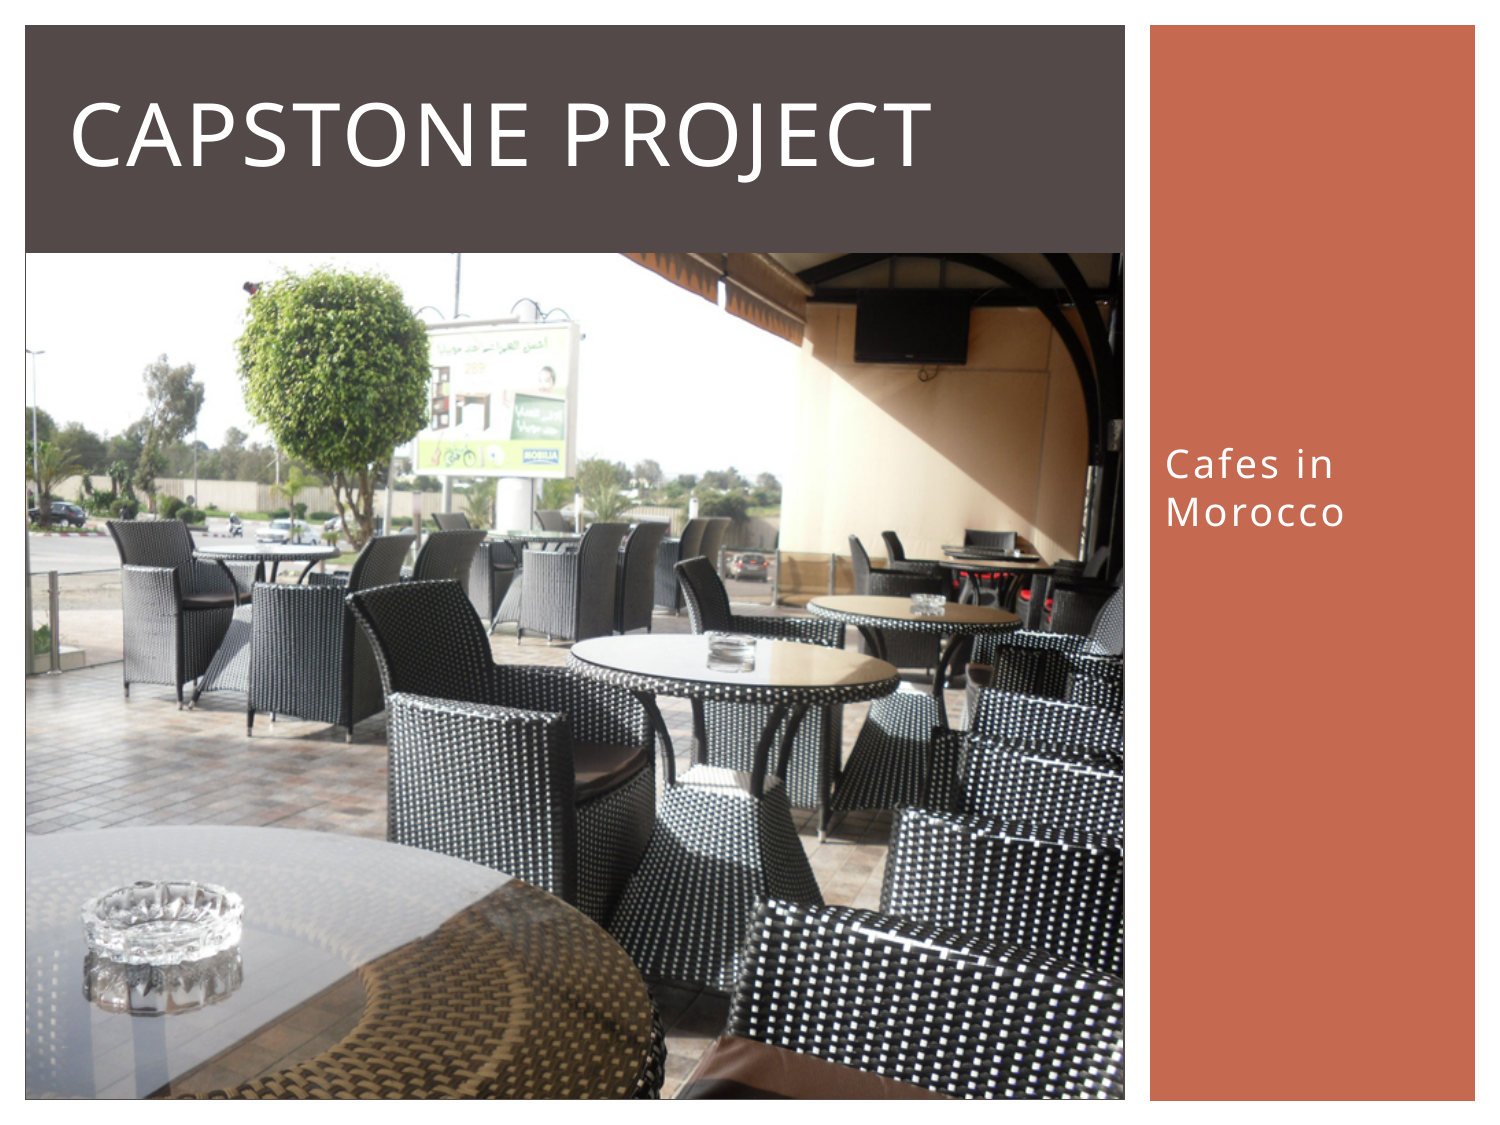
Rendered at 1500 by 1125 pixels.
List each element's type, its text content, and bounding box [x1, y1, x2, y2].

title Capstone project [53, 53, 1091, 209]
subtitle Cafes in Morocco [1149, 336, 1475, 637]
picture [26, 254, 1123, 1100]
